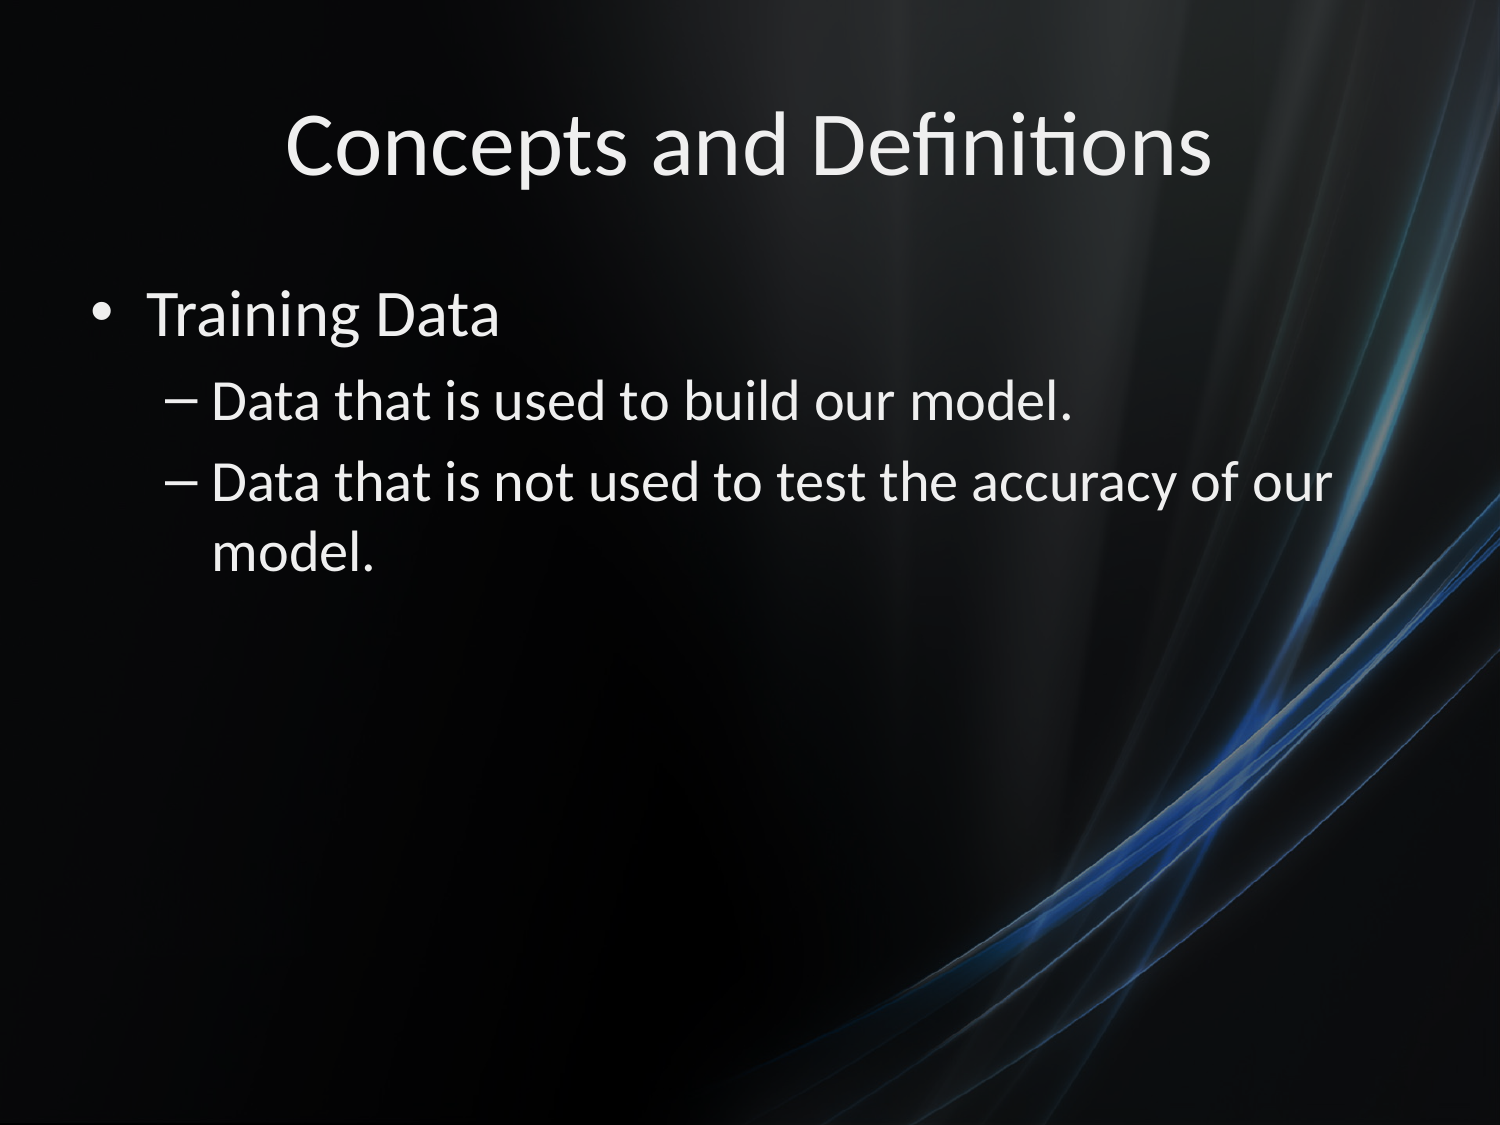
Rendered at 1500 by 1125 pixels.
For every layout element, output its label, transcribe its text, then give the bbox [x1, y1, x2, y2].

list Training Data Data that is used to build our model. Data that is not used to test the accuracy of our model. [75, 262, 1425, 1005]
title Concepts and Definitions [75, 45, 1425, 233]
picture [0, 0, 1500, 1125]
